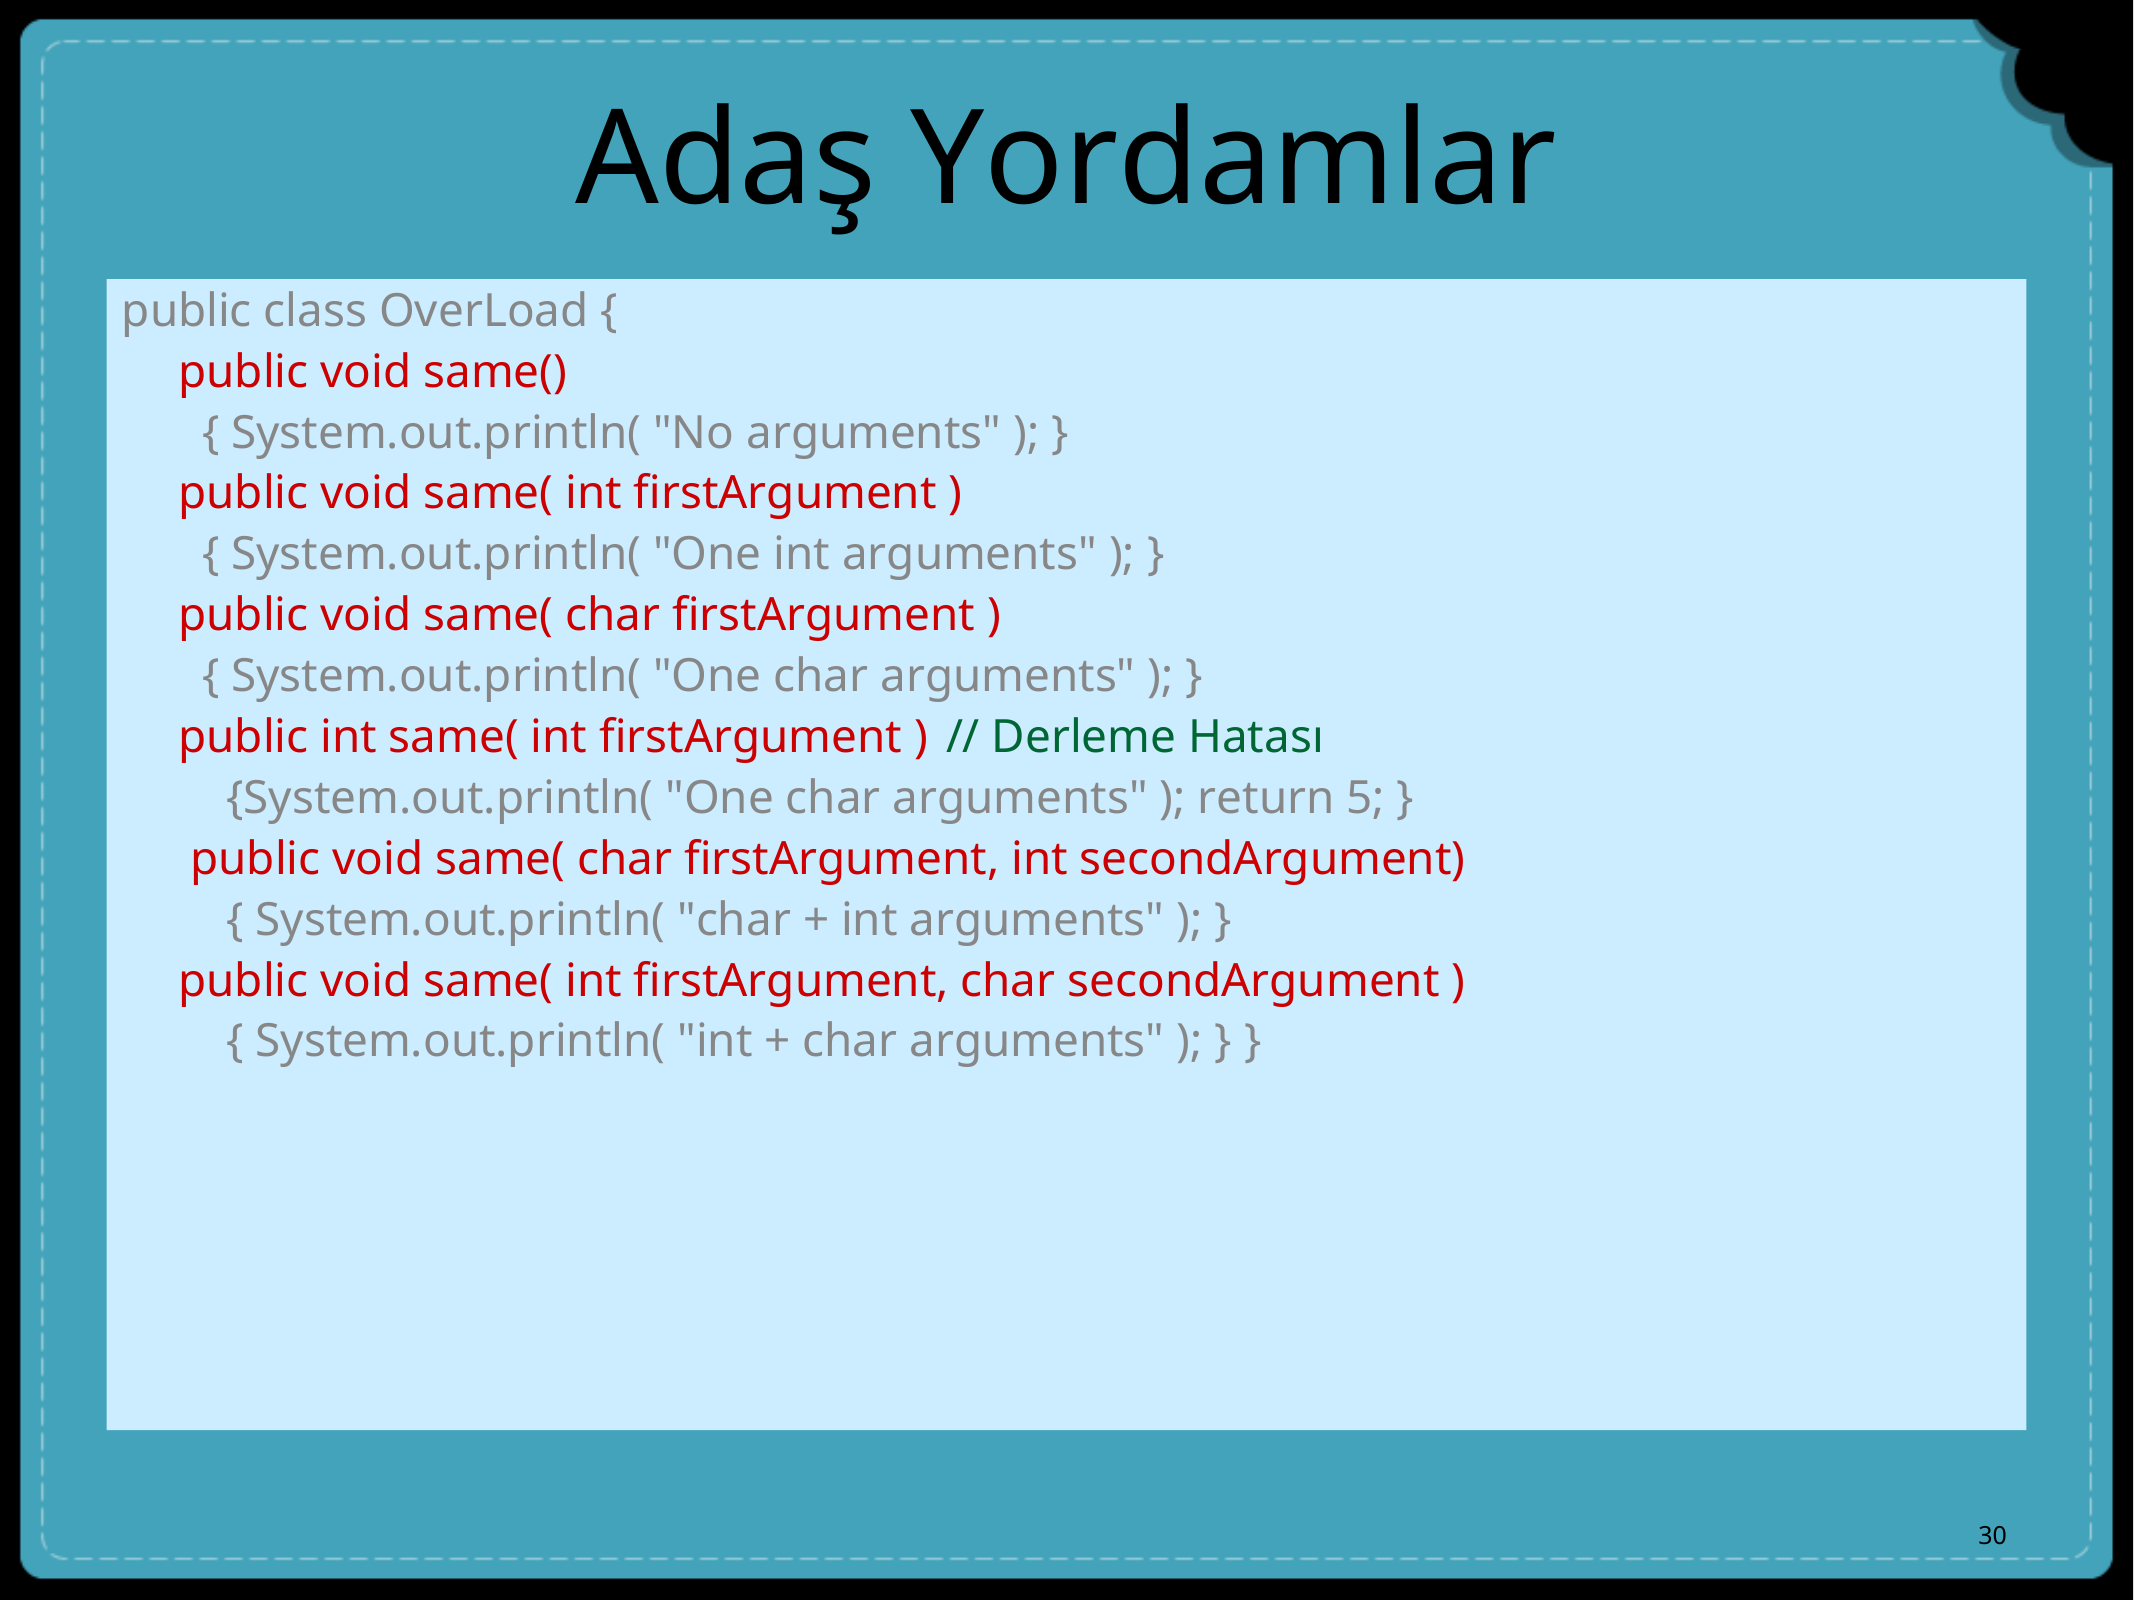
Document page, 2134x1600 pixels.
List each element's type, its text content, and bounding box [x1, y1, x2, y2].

title Adaş Yordamlar [106, 64, 2027, 279]
list public class OverLoad { public void same() { System.out.println( "No arguments" ); } public void same( int firstArgument ) { System.out.println( "One int arguments" ); } public void same( char firstArgument ) { System.out.println( "One char arguments" ); } public int same( int firstArgument ) // Derleme Hatası {System.out.println( "One char arguments" ); return 5; } public void same( char firstArgument, int secondArgument) { System.out.println( "char + int arguments" ); } public void same( int firstArgument, char secondArgument ) { System.out.println( "int + char arguments" ); } } [106, 279, 2027, 1431]
picture [0, 0, 2134, 1600]
